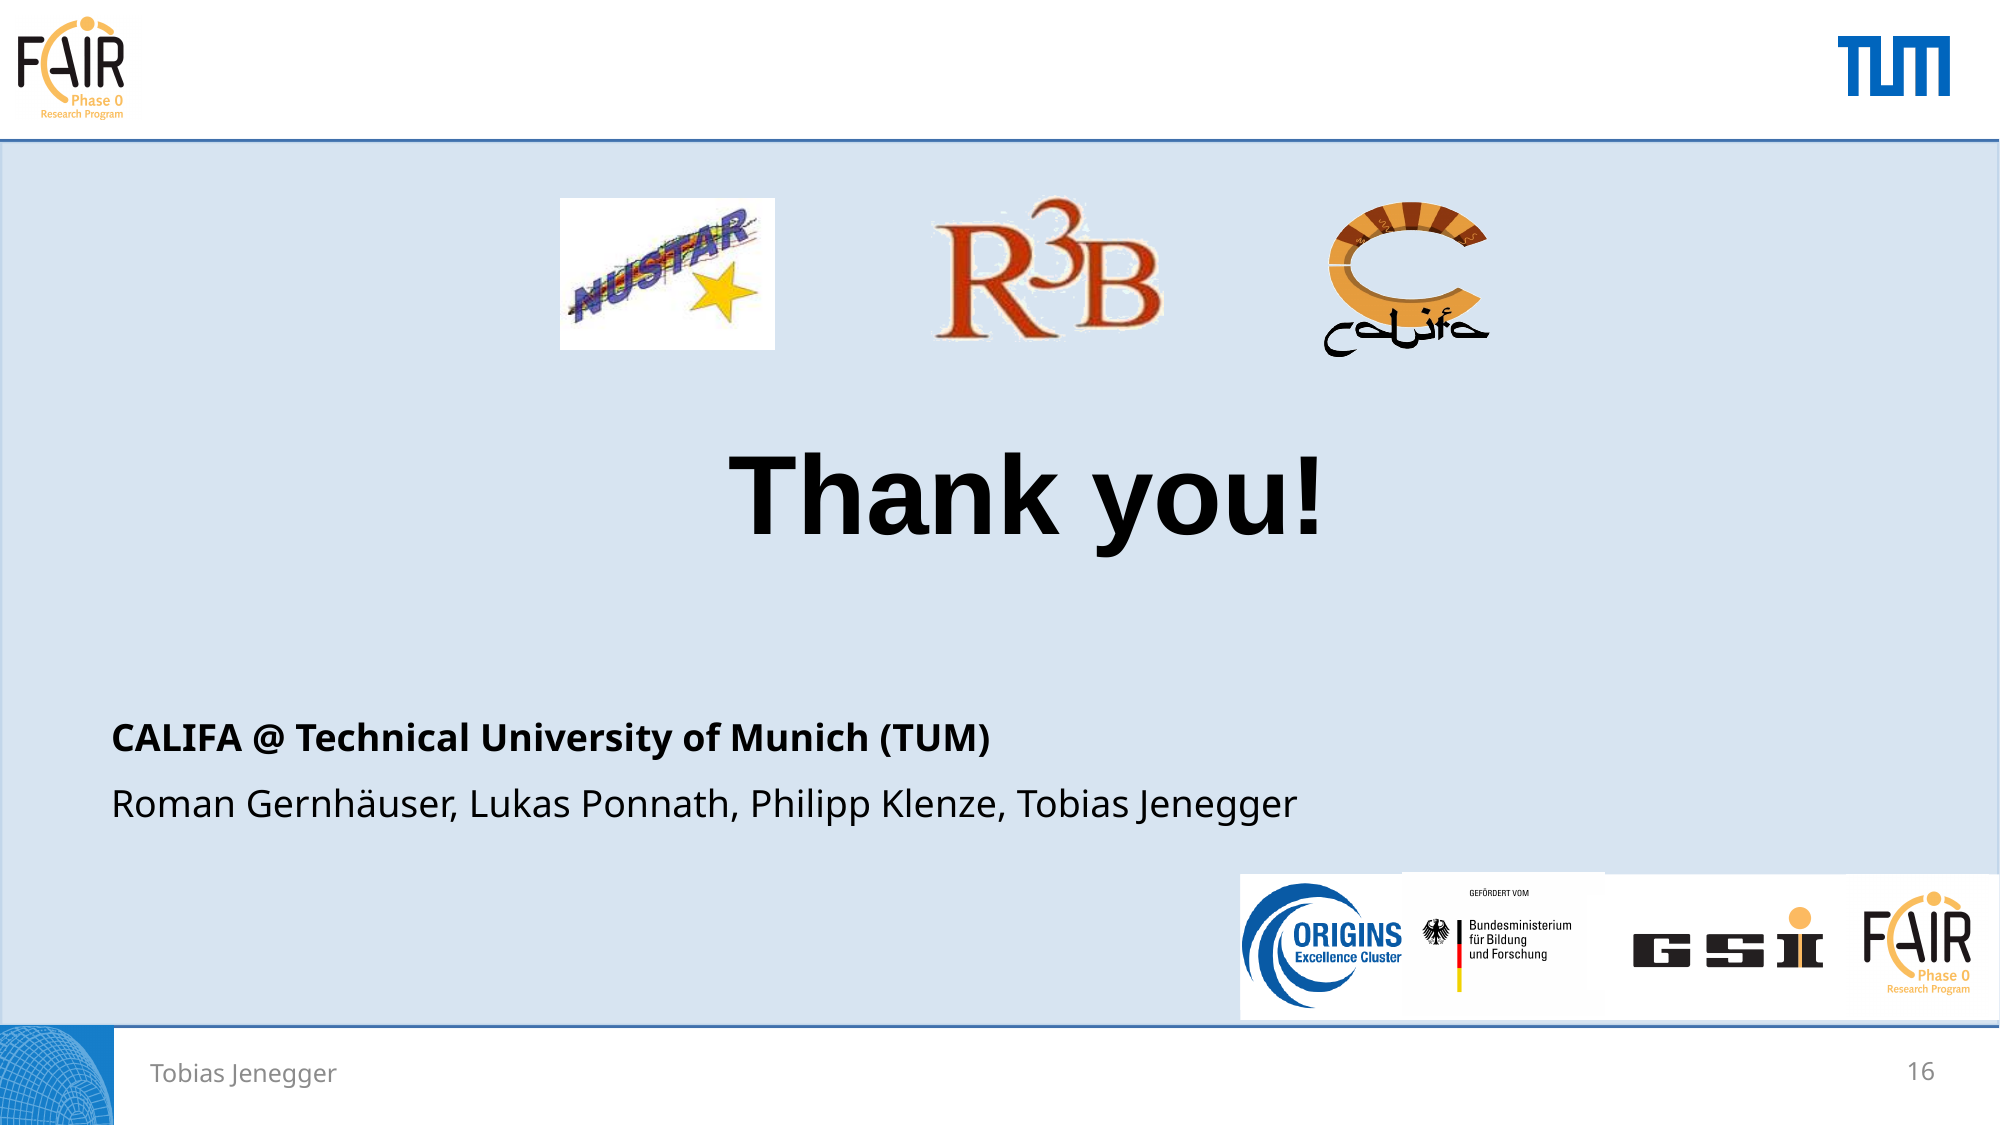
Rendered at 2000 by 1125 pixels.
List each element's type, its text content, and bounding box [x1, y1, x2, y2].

picture [0, 1025, 114, 1125]
picture [560, 198, 775, 350]
picture [1838, 36, 1950, 96]
list CALIFA @ Technical University of Munich (TUM) Roman Gernhäuser, Lukas Ponnath, Philipp Klenze, Tobias Jenegger [96, 113, 1909, 990]
picture [1240, 872, 1989, 1017]
picture [1321, 198, 1494, 362]
picture [15, 15, 142, 120]
picture [931, 194, 1164, 343]
text_box [1240, 874, 2000, 1020]
text_box Thank you! [714, 425, 1411, 860]
